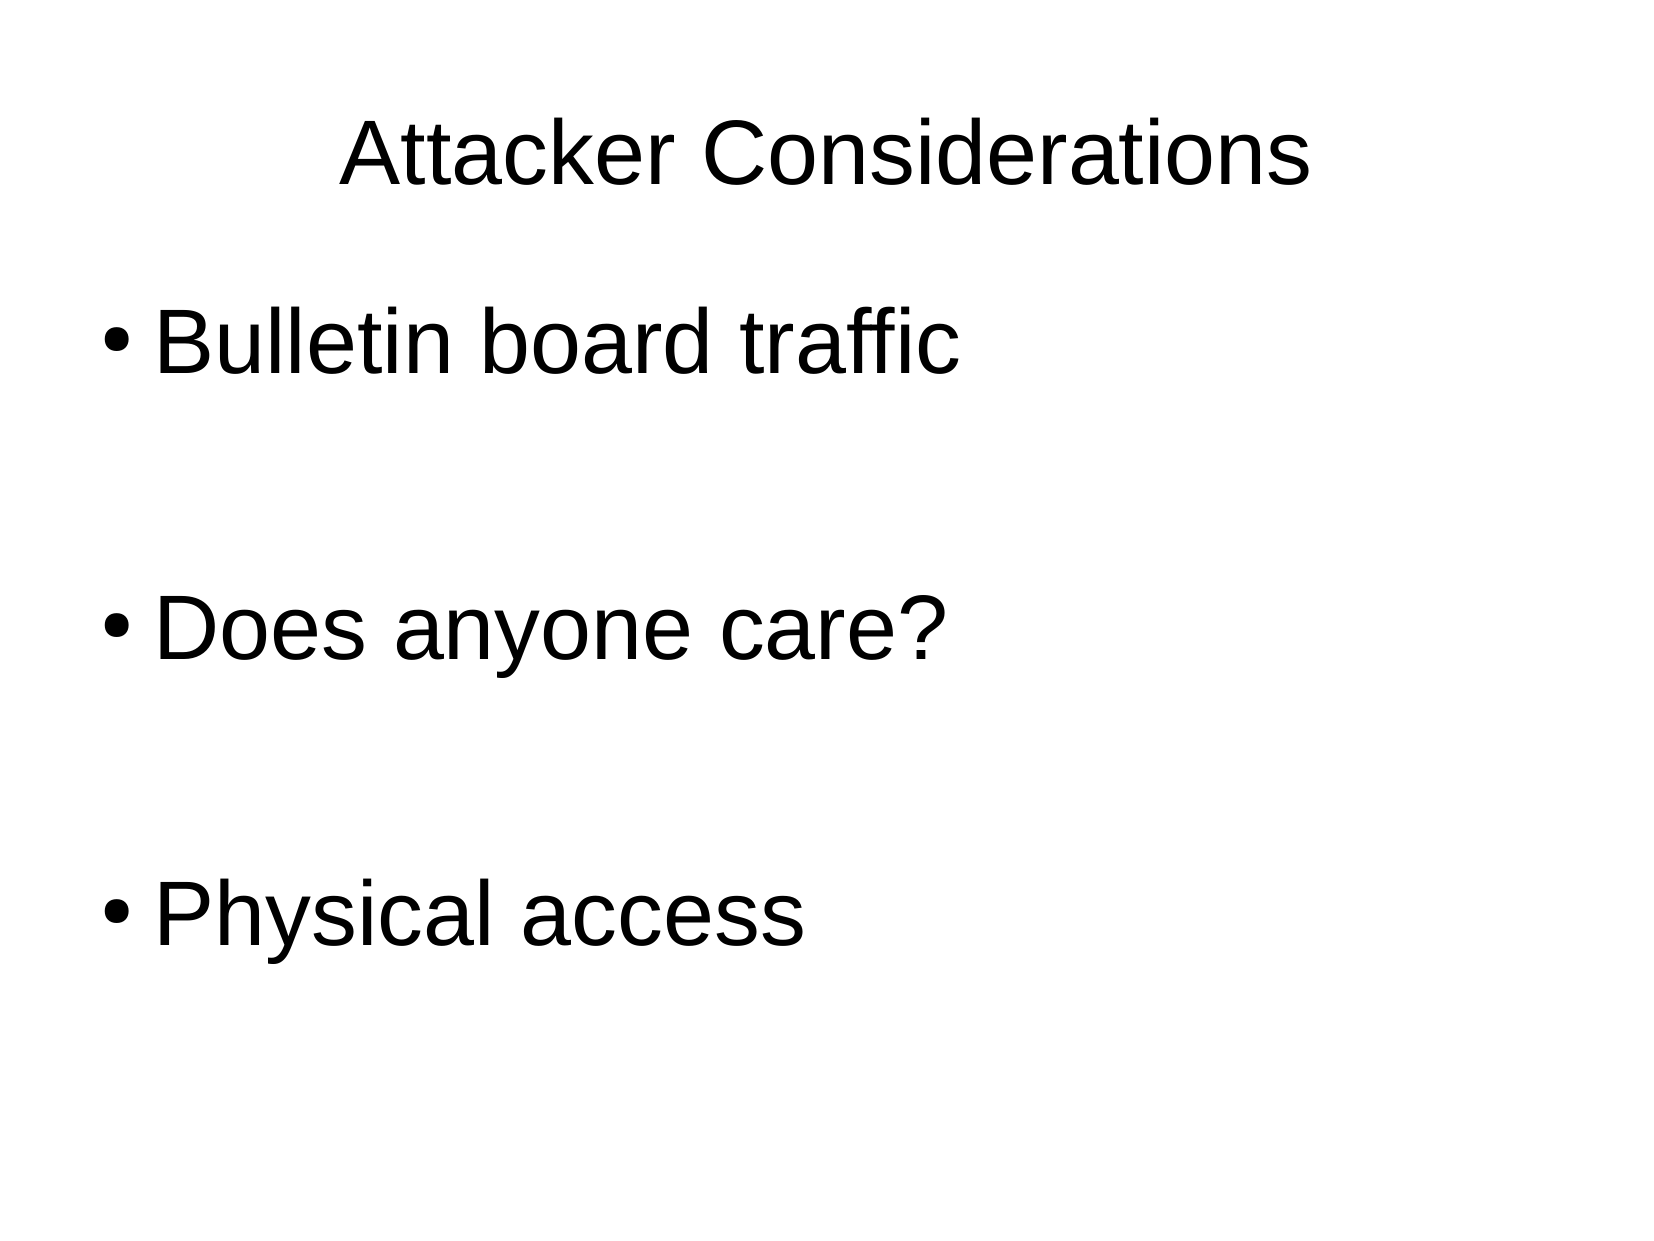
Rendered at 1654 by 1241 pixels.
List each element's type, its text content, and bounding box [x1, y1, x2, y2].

title Attacker Considerations [82, 49, 1571, 257]
list Bulletin board traffic Does anyone care? Physical access [82, 290, 1571, 1010]
